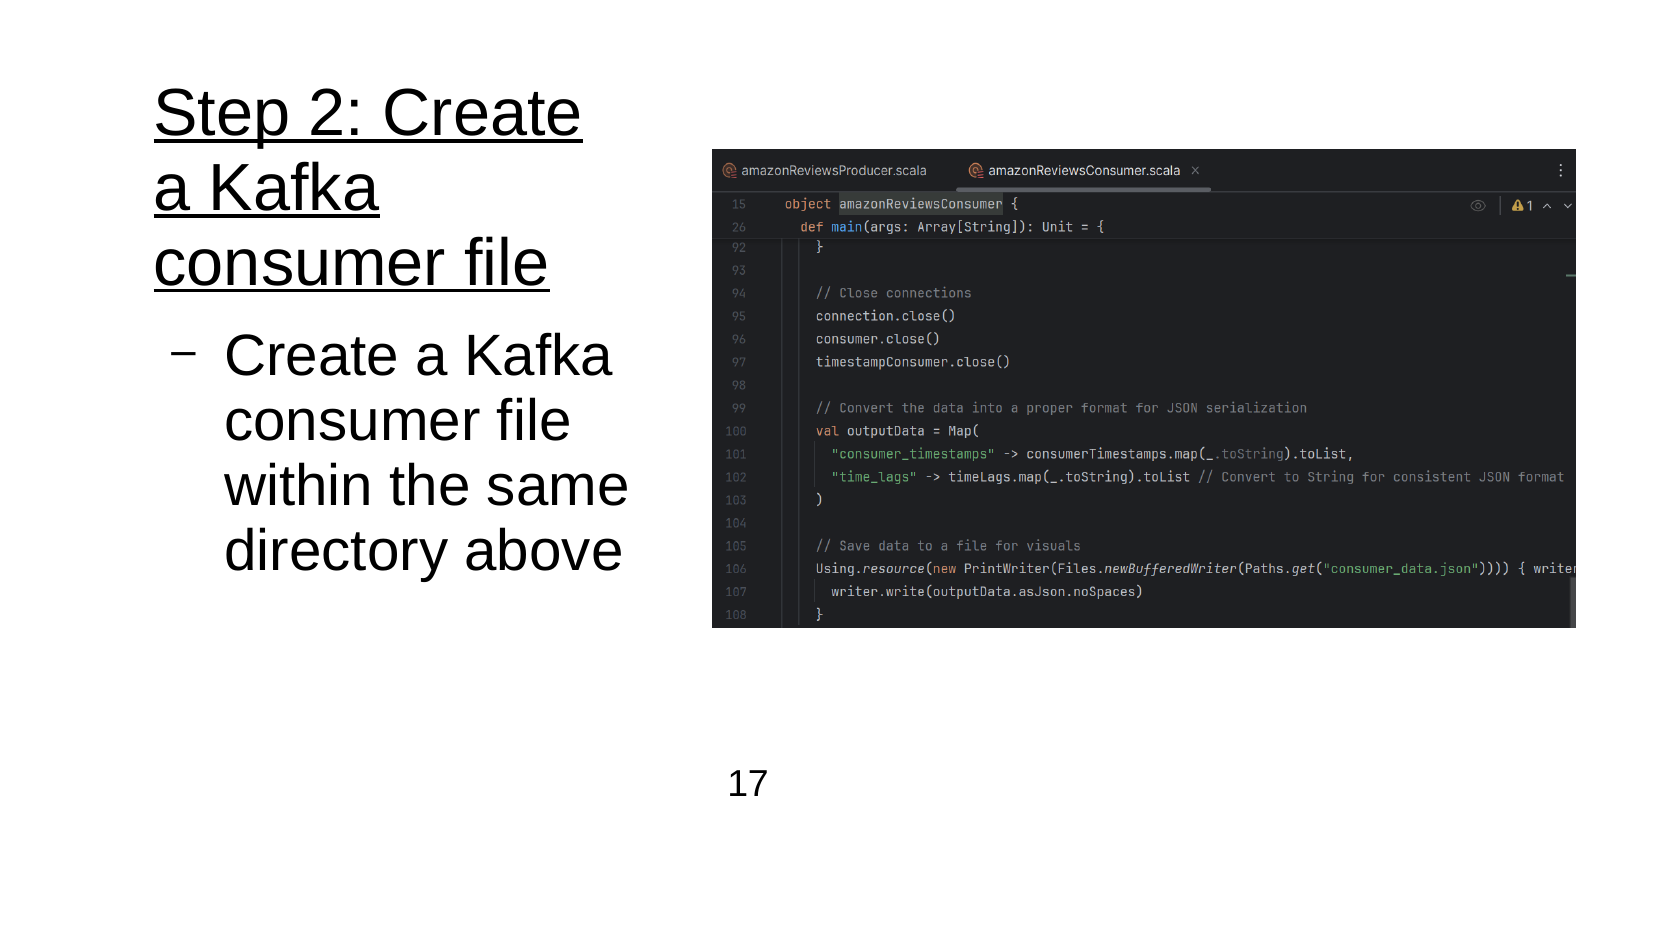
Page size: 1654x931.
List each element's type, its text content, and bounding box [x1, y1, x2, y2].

list Step 2: Create a Kafka consumer file Create a Kafka consumer file within the same directory above [82, 75, 638, 758]
picture [712, 149, 1576, 628]
text_box <number> [712, 754, 928, 826]
